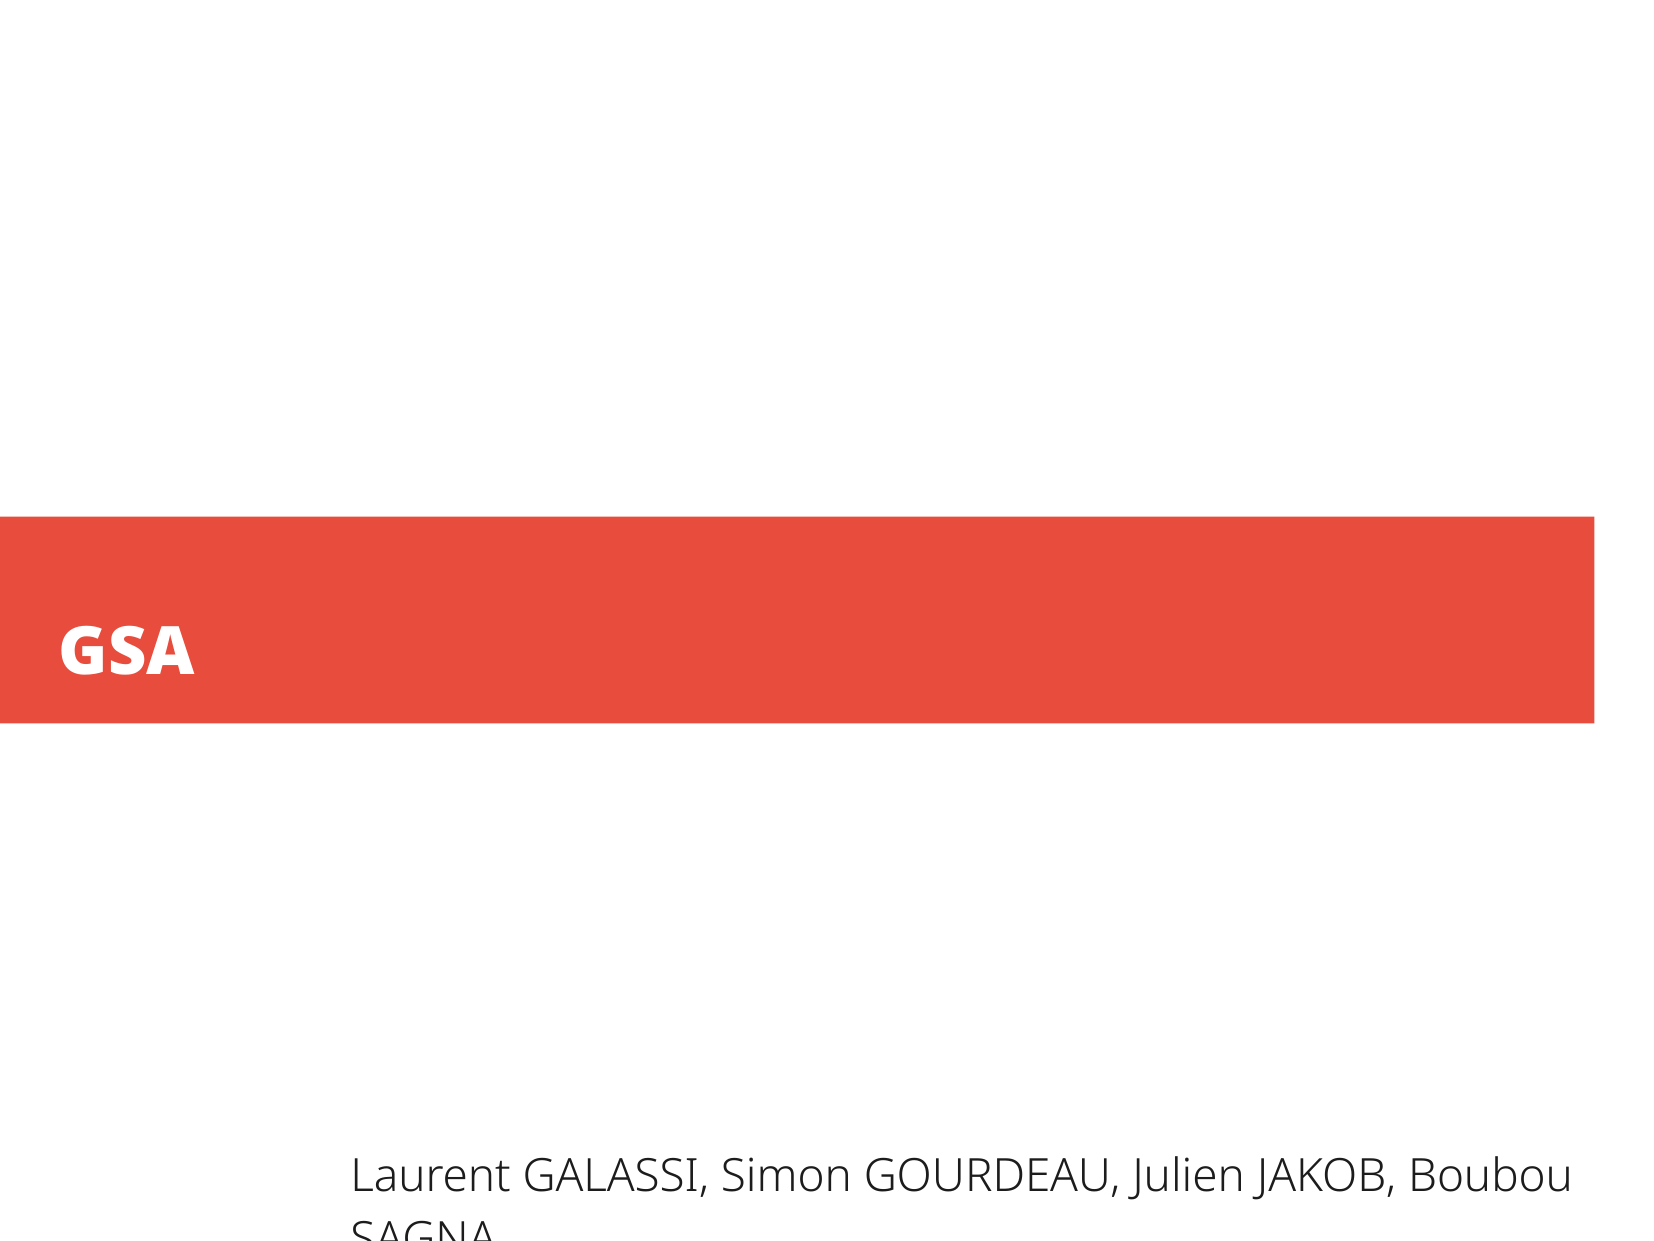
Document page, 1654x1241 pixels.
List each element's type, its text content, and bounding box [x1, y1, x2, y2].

subtitle Laurent GALASSI, Simon GOURDEAU, Julien JAKOB, Boubou SAGNA [350, 1142, 1654, 1241]
title GSA [59, 546, 1595, 694]
